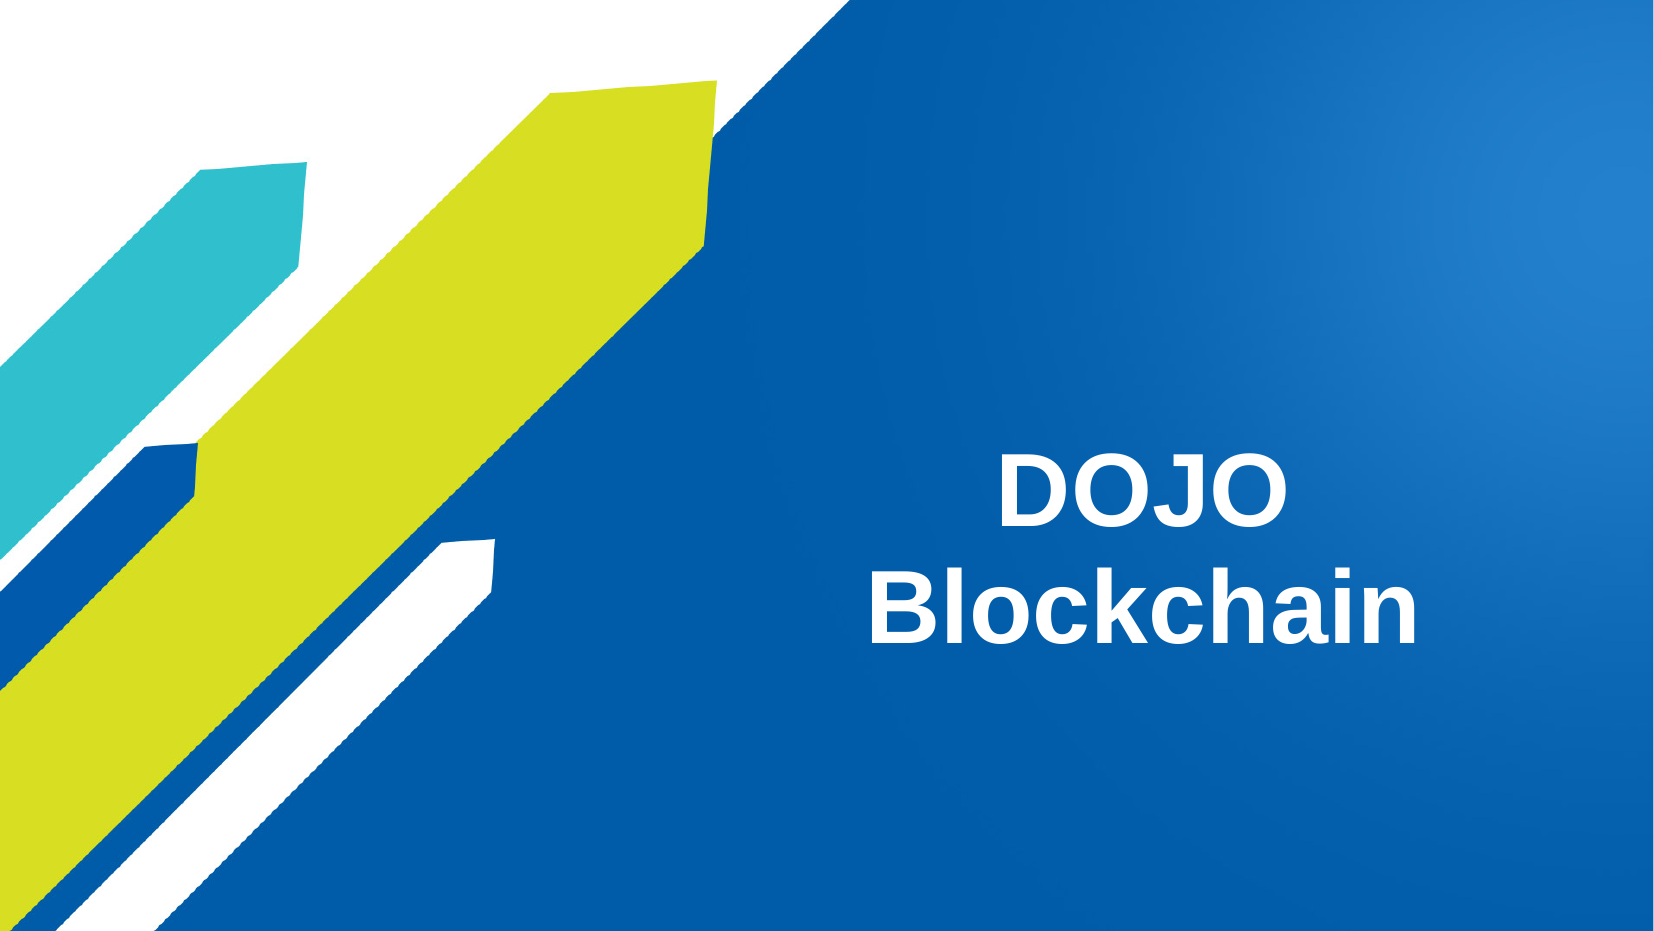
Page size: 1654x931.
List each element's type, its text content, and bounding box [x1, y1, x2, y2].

picture [0, 0, 1654, 931]
text_box DOJO Blockchain [850, 425, 1437, 637]
